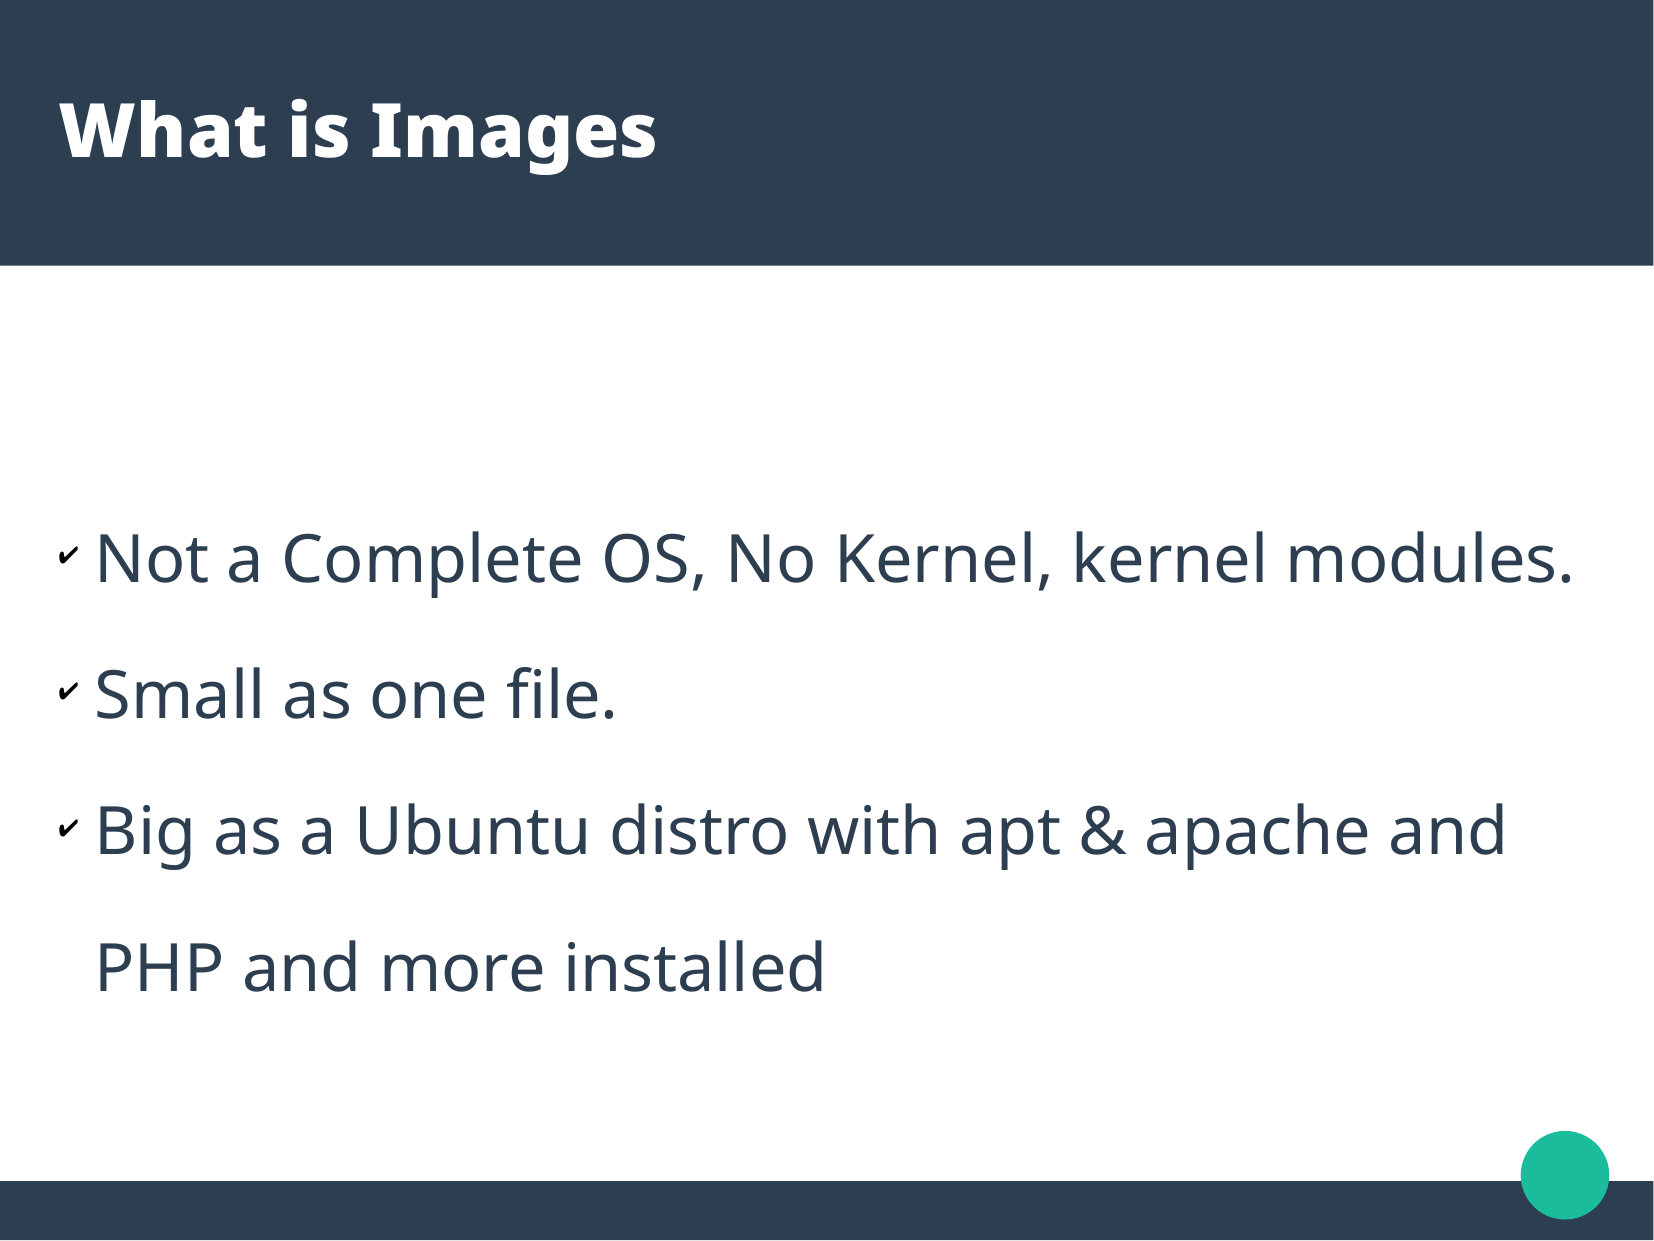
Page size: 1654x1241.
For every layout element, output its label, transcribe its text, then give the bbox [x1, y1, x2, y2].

subtitle Not a Complete OS, No Kernel, kernel modules. Small as one file. Big as a Ubuntu distro with apt & apache and PHP and more installed [59, 291, 1595, 1186]
title What is Images [59, 40, 1595, 216]
